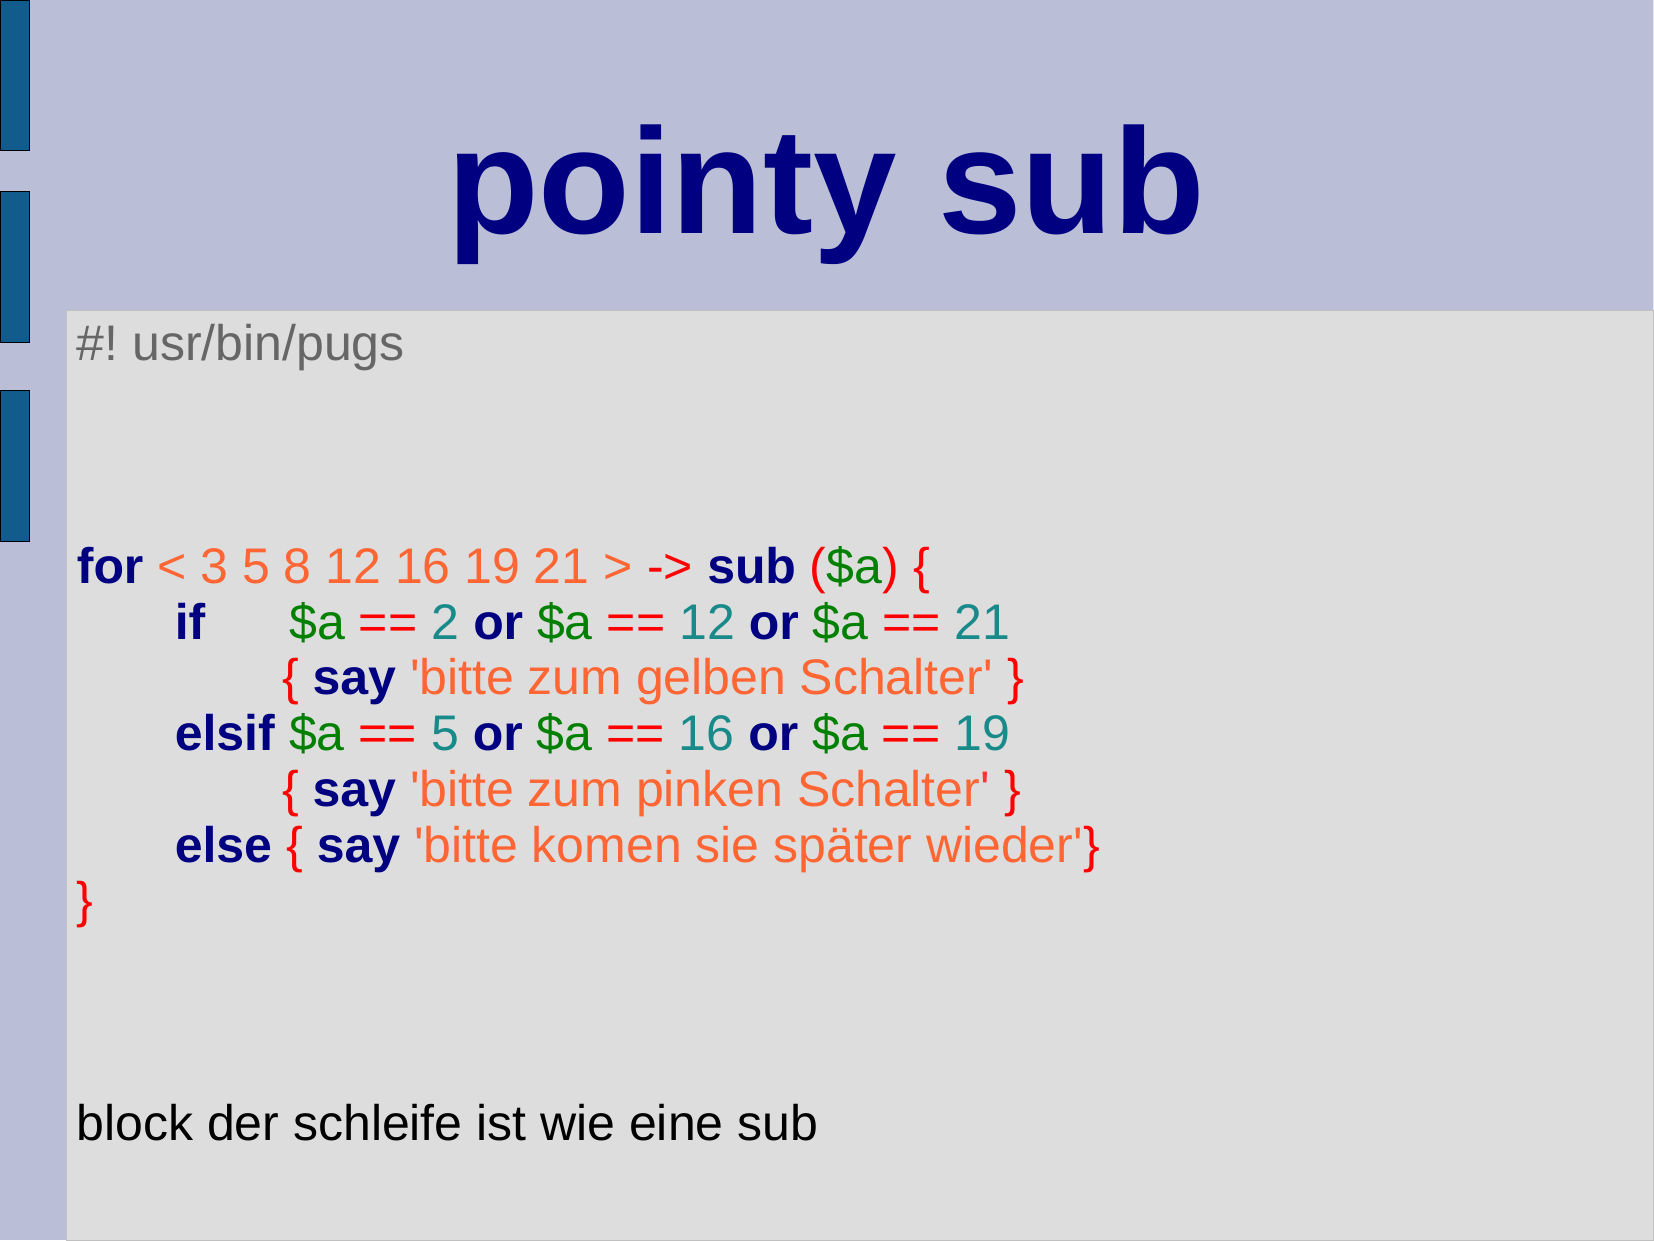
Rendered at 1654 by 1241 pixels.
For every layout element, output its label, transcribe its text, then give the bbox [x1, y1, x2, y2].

title pointy sub [59, 78, 1595, 286]
list #! usr/bin/pugs for < 3 5 8 12 16 19 21 > -> sub ($a) { if $a == 2 or $a == 12 or $a == 21 { say 'bitte zum gelben Schalter' } elsif $a == 5 or $a == 16 or $a == 19 { say 'bitte zum pinken Schalter' } else { say 'bitte komen sie später wieder'} } block der schleife ist wie eine sub [76, 315, 1654, 1182]
